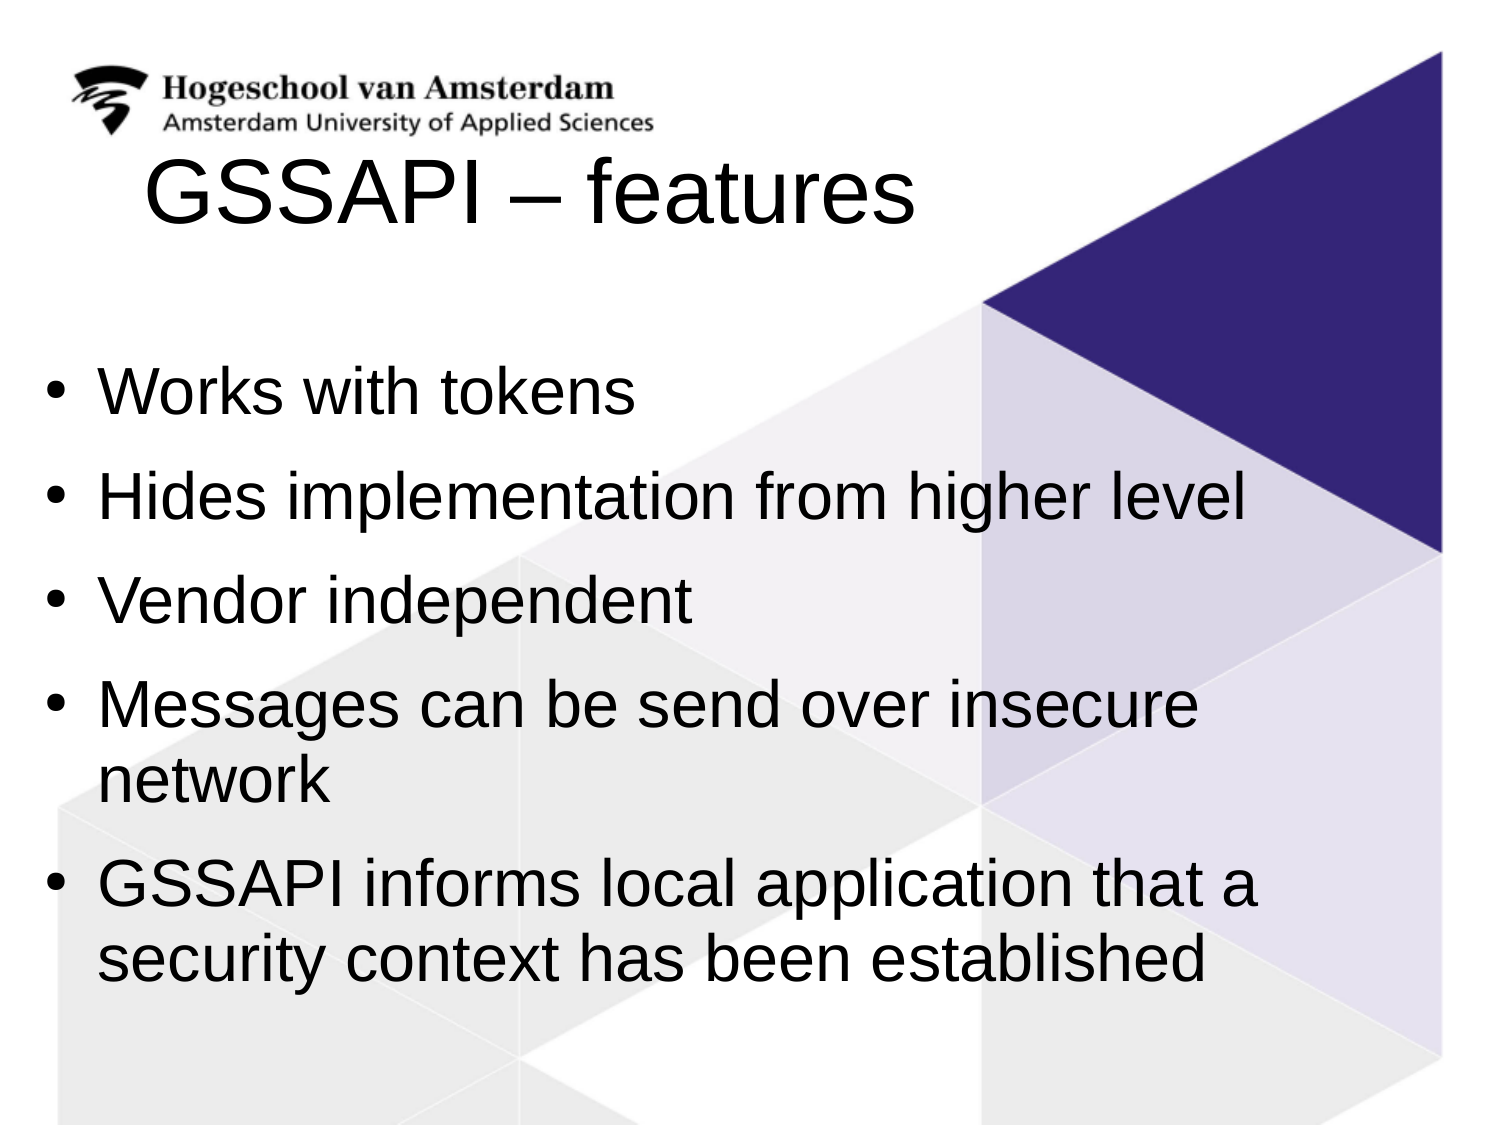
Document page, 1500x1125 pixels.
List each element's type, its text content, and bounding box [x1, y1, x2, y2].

title GSSAPI – features [0, 70, 1169, 312]
picture [0, 0, 1500, 1125]
list Works with tokens Hides implementation from higher level Vendor independent Messages can be send over insecure network GSSAPI informs local application that a security context has been established [26, 354, 1347, 1007]
